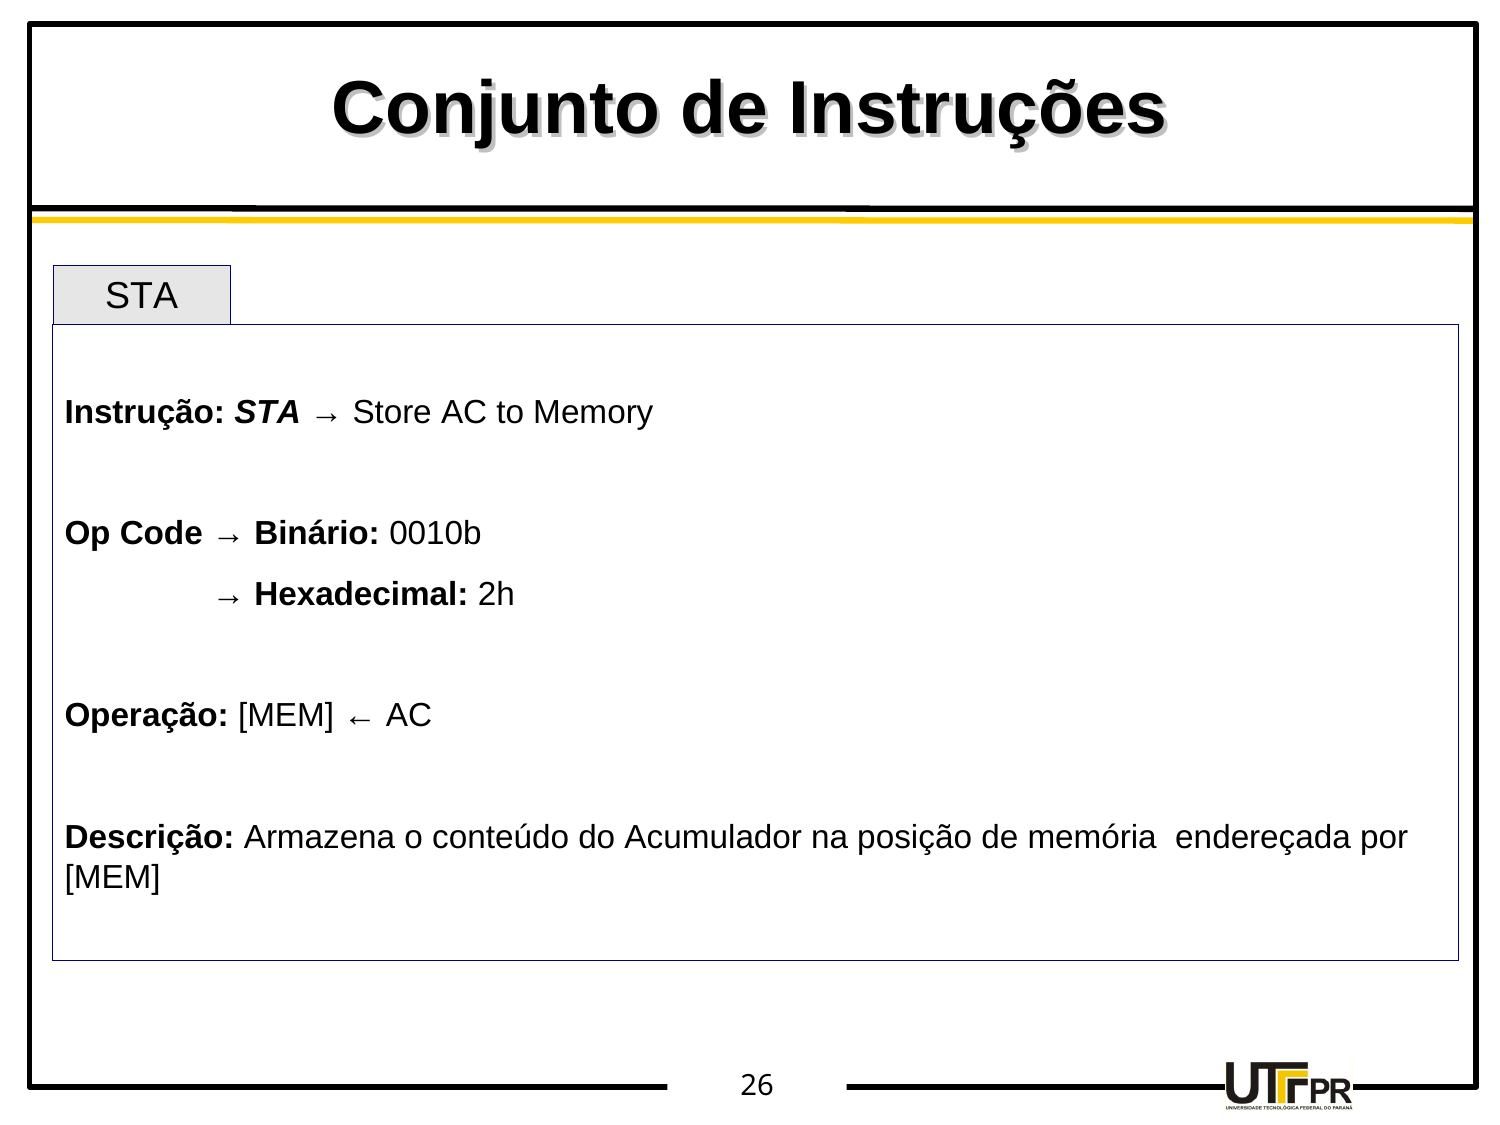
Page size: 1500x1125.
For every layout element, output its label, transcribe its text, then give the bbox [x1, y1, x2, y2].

text_box STA [53, 265, 231, 325]
text_box Instrução: STA → Store AC to Memory Op Code → Binário: 0010b → Hexadecimal: 2h Operação: [MEM] ← AC Descrição: Armazena o conteúdo do Acumulador na posição de memória endereçada por [MEM] [52, 324, 1459, 961]
picture [1225, 1062, 1353, 1110]
title Conjunto de Instruções [41, 65, 1459, 159]
